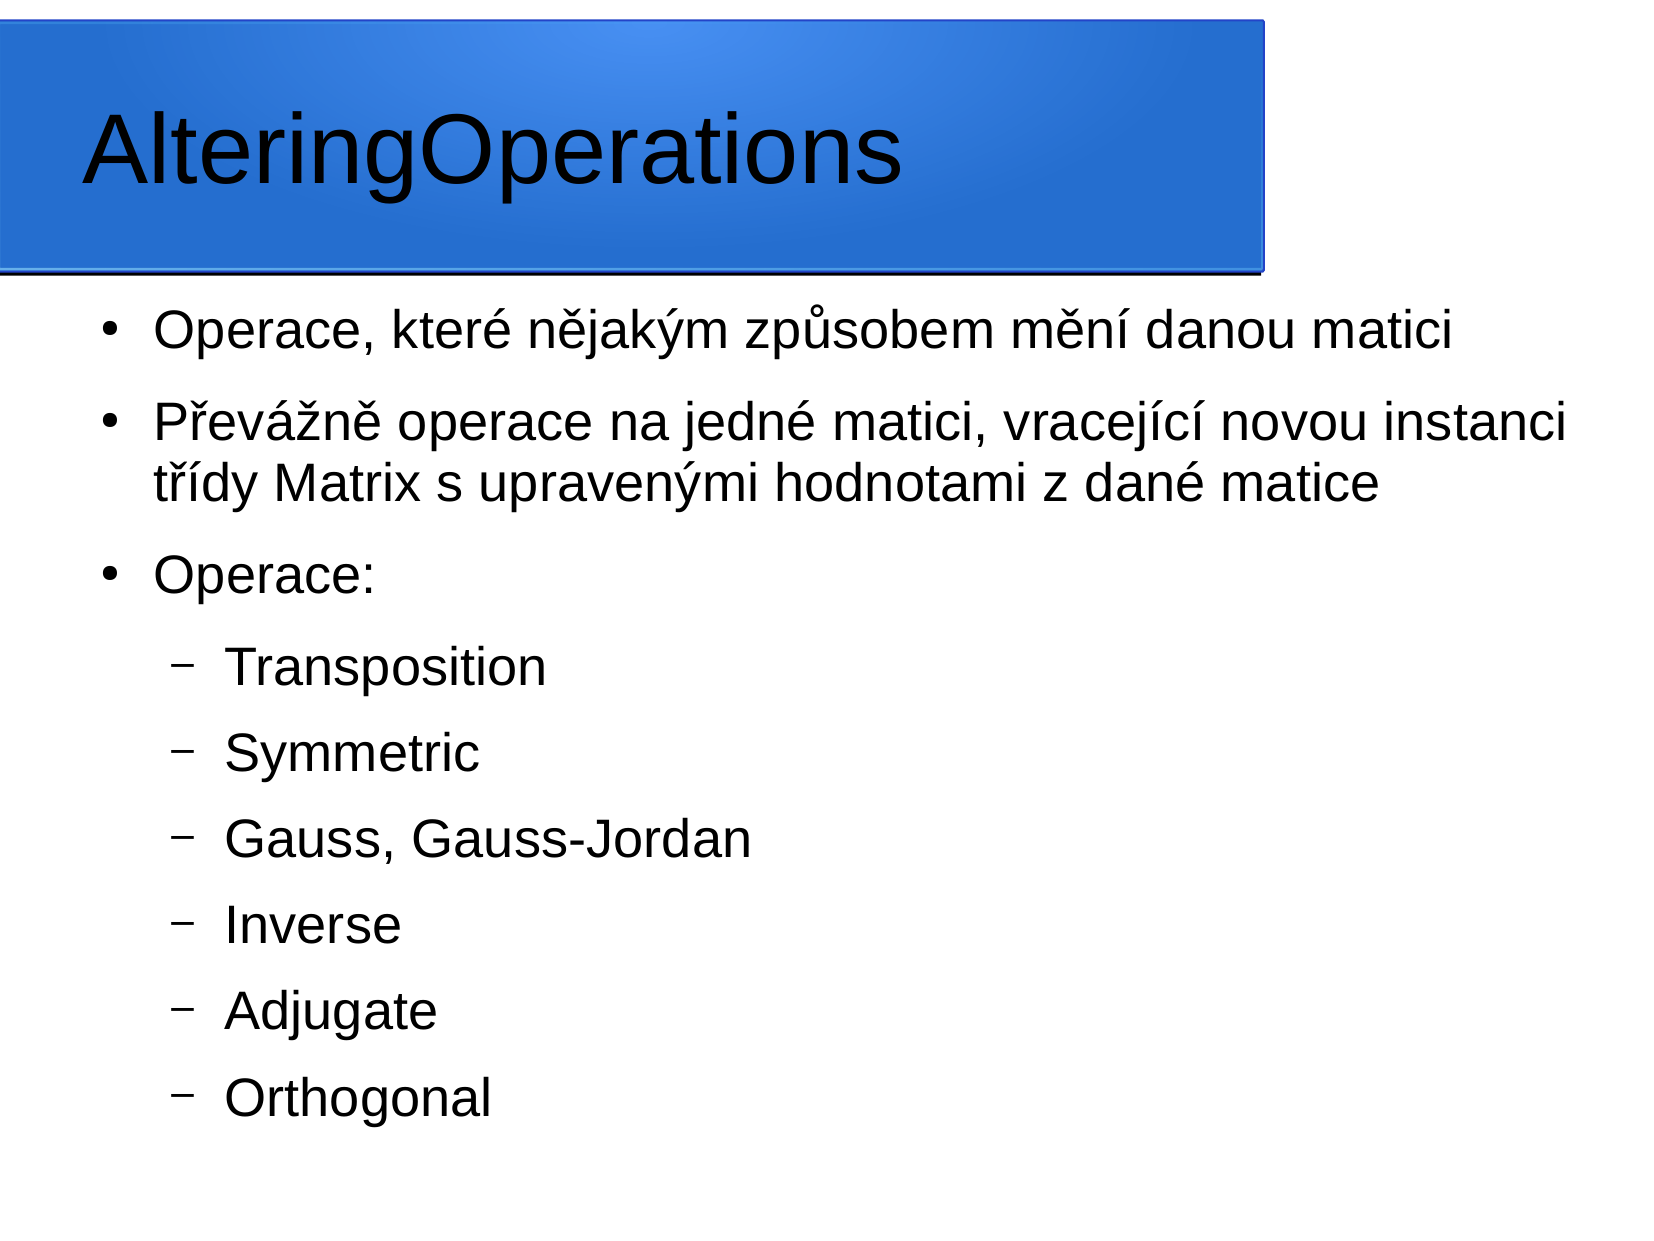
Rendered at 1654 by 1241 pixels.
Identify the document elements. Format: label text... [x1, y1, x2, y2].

list Operace, které nějakým způsobem mění danou matici Převážně operace na jedné matici, vracející novou instanci třídy Matrix s upravenými hodnotami z dané matice Operace: Transposition Symmetric Gauss, Gauss-Jordan Inverse Adjugate Orthogonal [82, 299, 1571, 1182]
title AlteringOperations [82, 47, 1235, 252]
